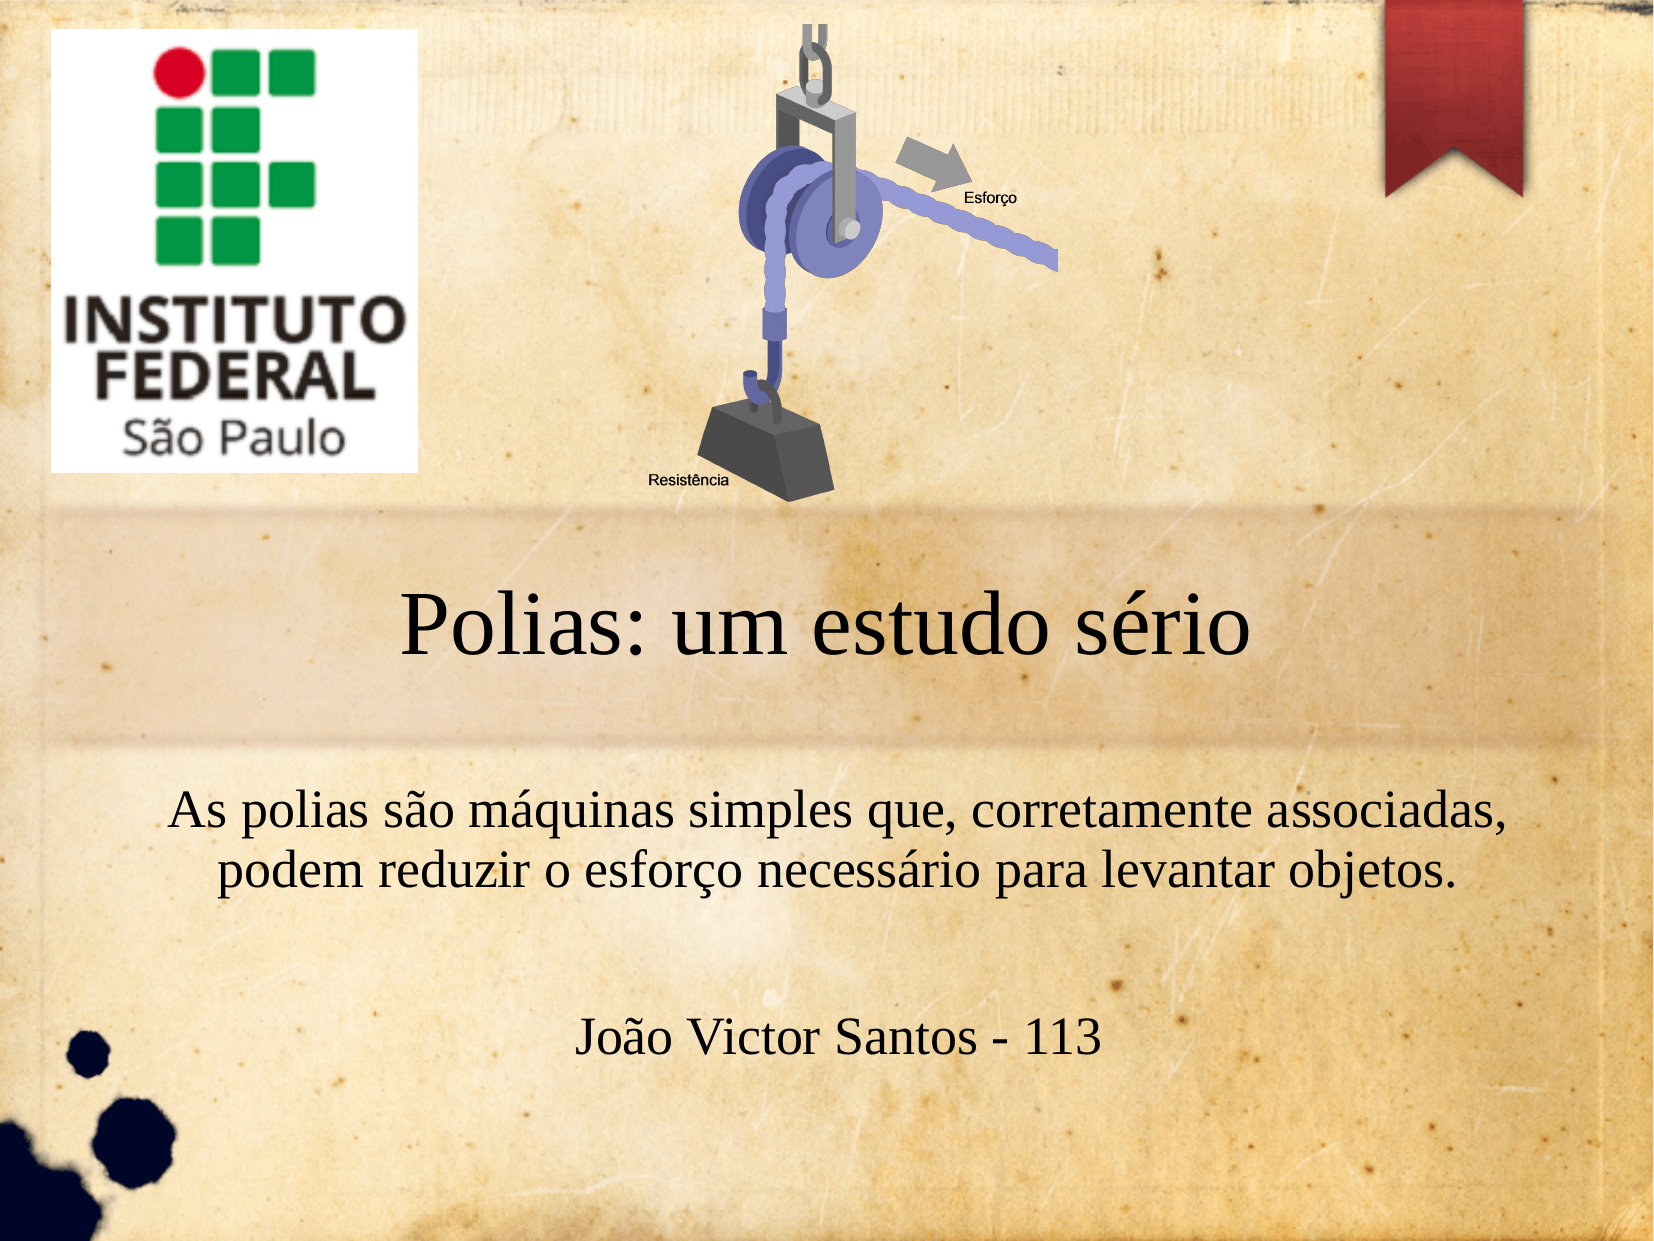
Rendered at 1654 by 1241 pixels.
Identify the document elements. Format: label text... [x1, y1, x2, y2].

title Polias: um estudo sério [82, 519, 1571, 727]
picture [0, 0, 1654, 1241]
list As polias são máquinas simples que, corretamente associadas, podem reduzir o esforço necessário para levantar objetos. João Victor Santos - 113 [82, 779, 1538, 1111]
